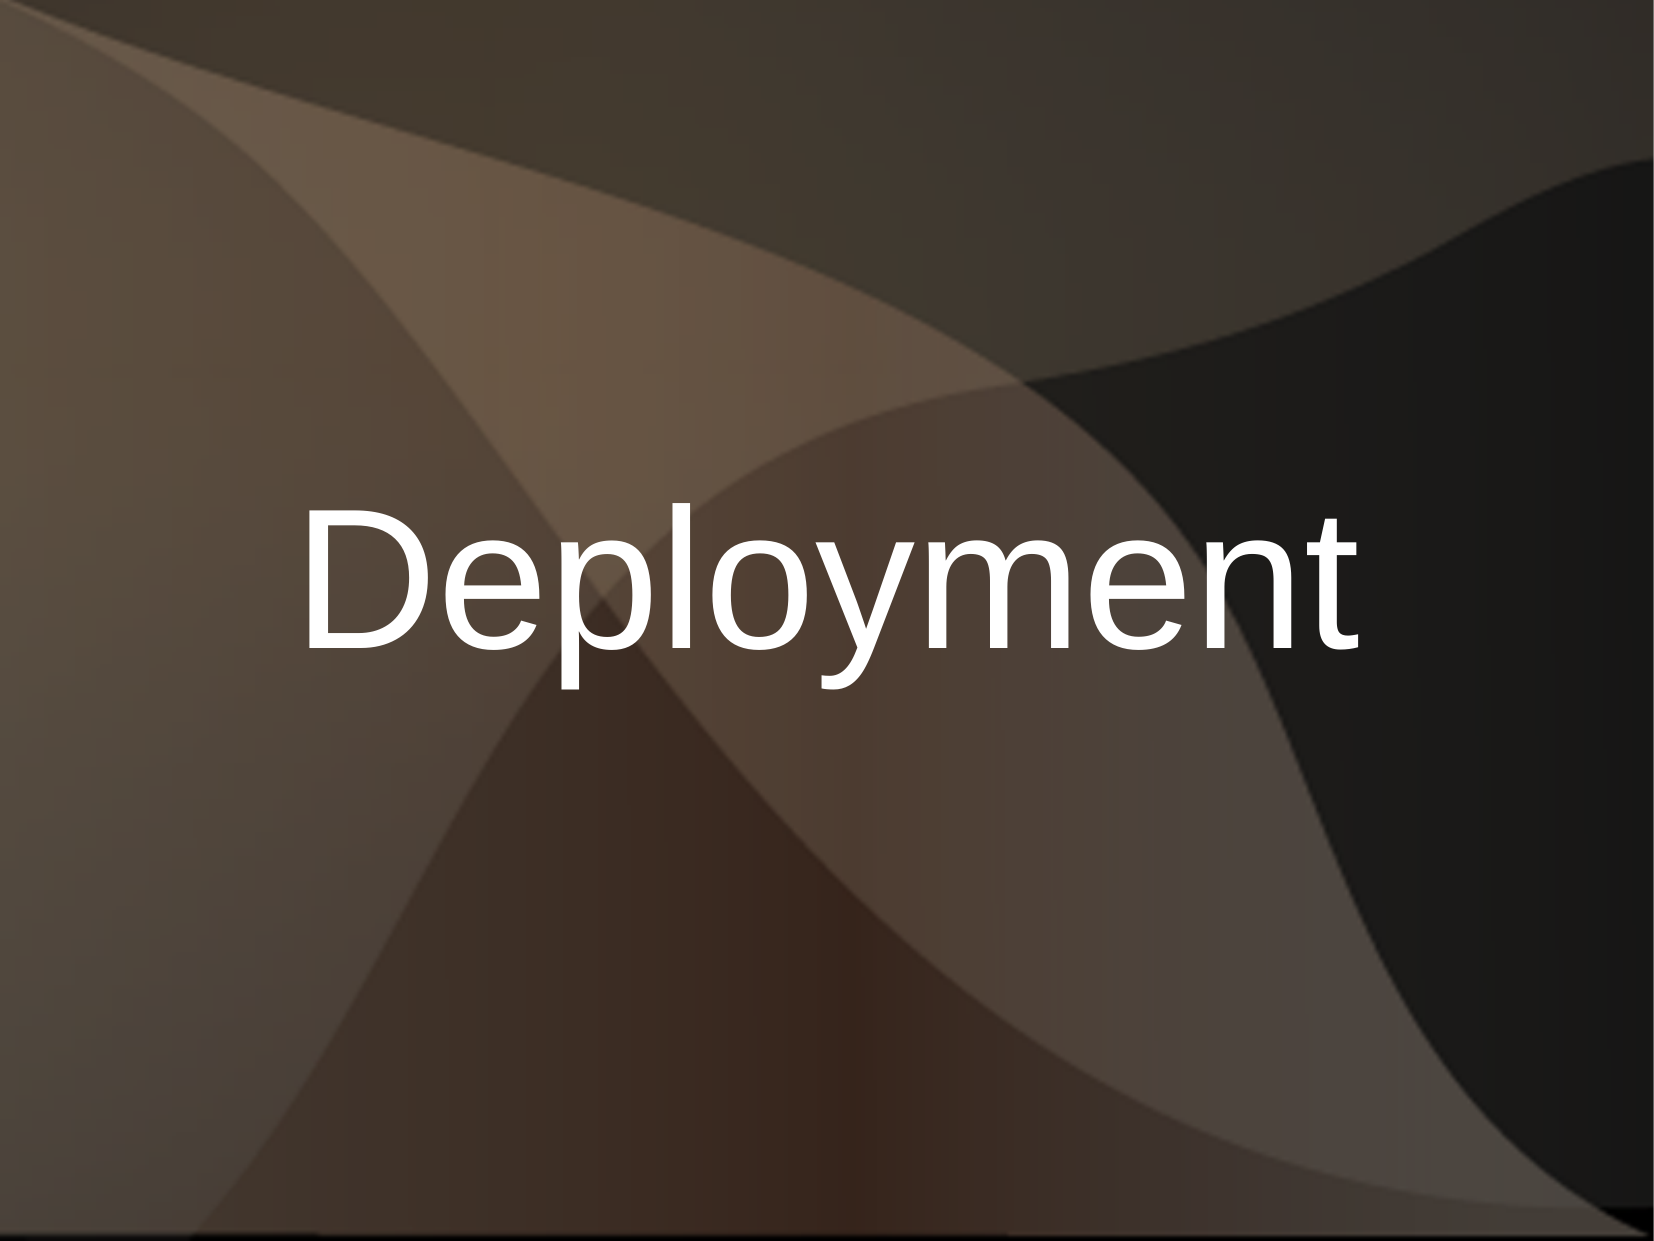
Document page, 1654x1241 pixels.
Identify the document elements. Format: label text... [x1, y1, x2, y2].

picture [0, 0, 1654, 1241]
subtitle Deployment [82, 49, 1571, 1109]
